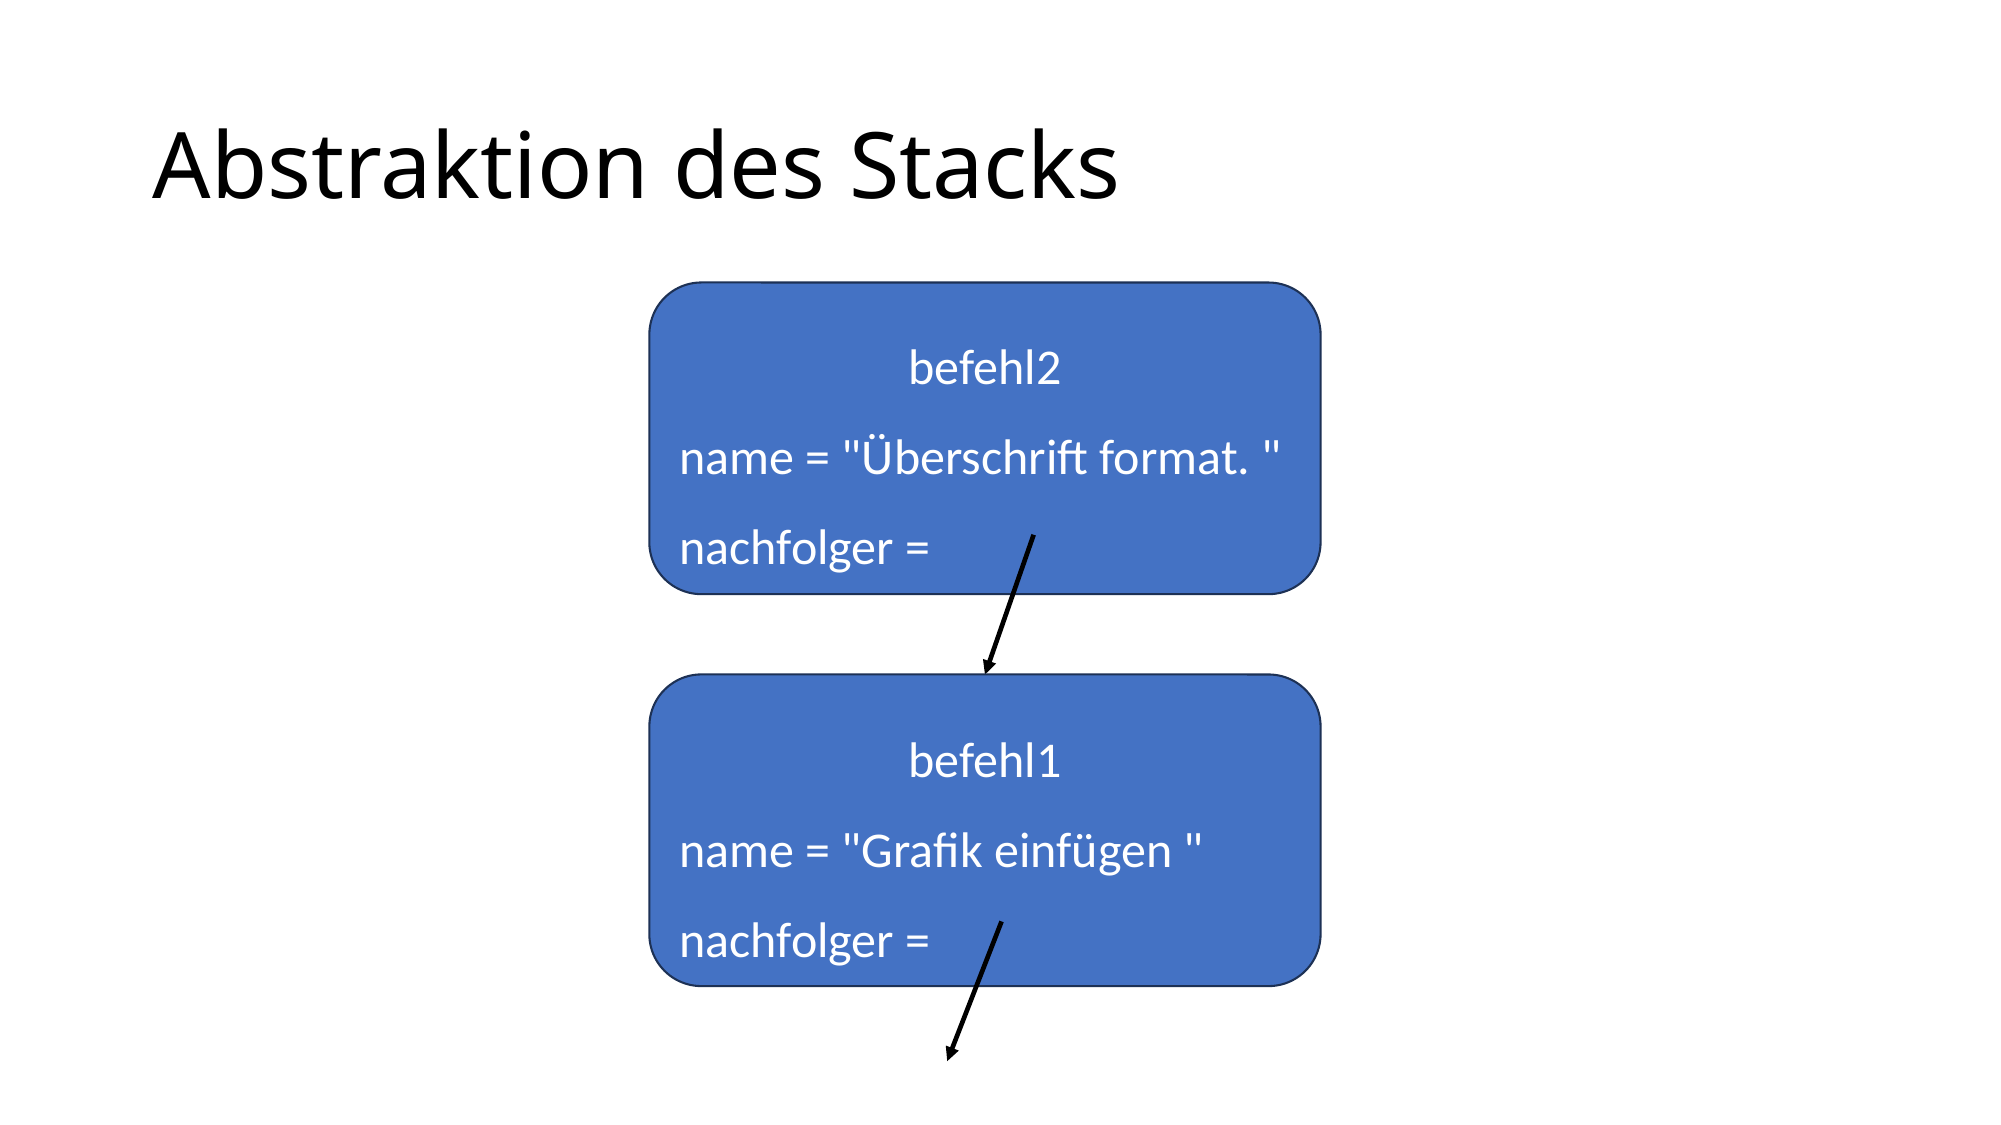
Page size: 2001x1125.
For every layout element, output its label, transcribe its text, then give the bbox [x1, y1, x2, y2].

text_box befehl1 name = "Grafik einfügen " nachfolger = [649, 674, 1321, 987]
text_box befehl2 name = "Überschrift format. " nachfolger = [649, 282, 1321, 595]
title Abstraktion des Stacks [137, 59, 1863, 278]
